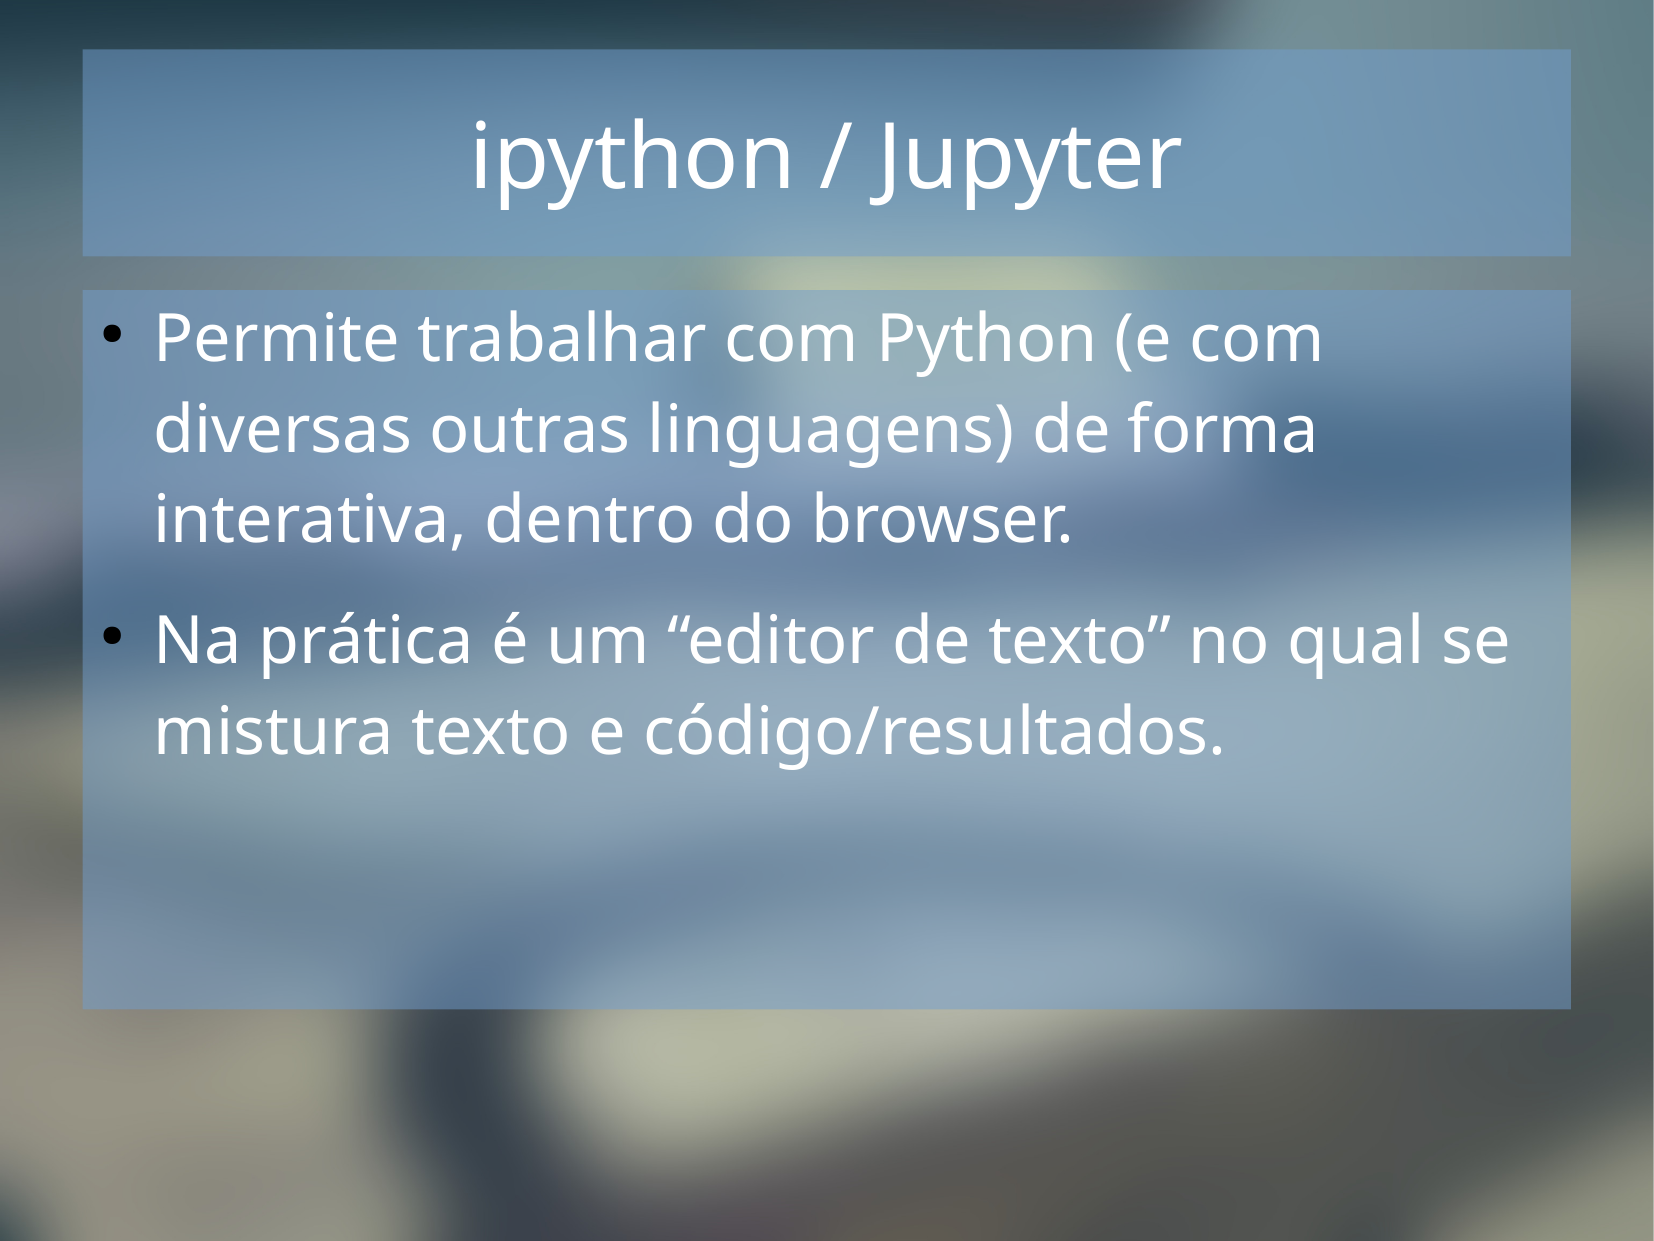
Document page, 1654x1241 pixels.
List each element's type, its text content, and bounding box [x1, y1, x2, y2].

list Permite trabalhar com Python (e com diversas outras linguagens) de forma interativa, dentro do browser. Na prática é um “editor de texto” no qual se mistura texto e código/resultados. [82, 290, 1571, 1010]
title ipython / Jupyter [82, 49, 1571, 257]
picture [0, 0, 1654, 1241]
